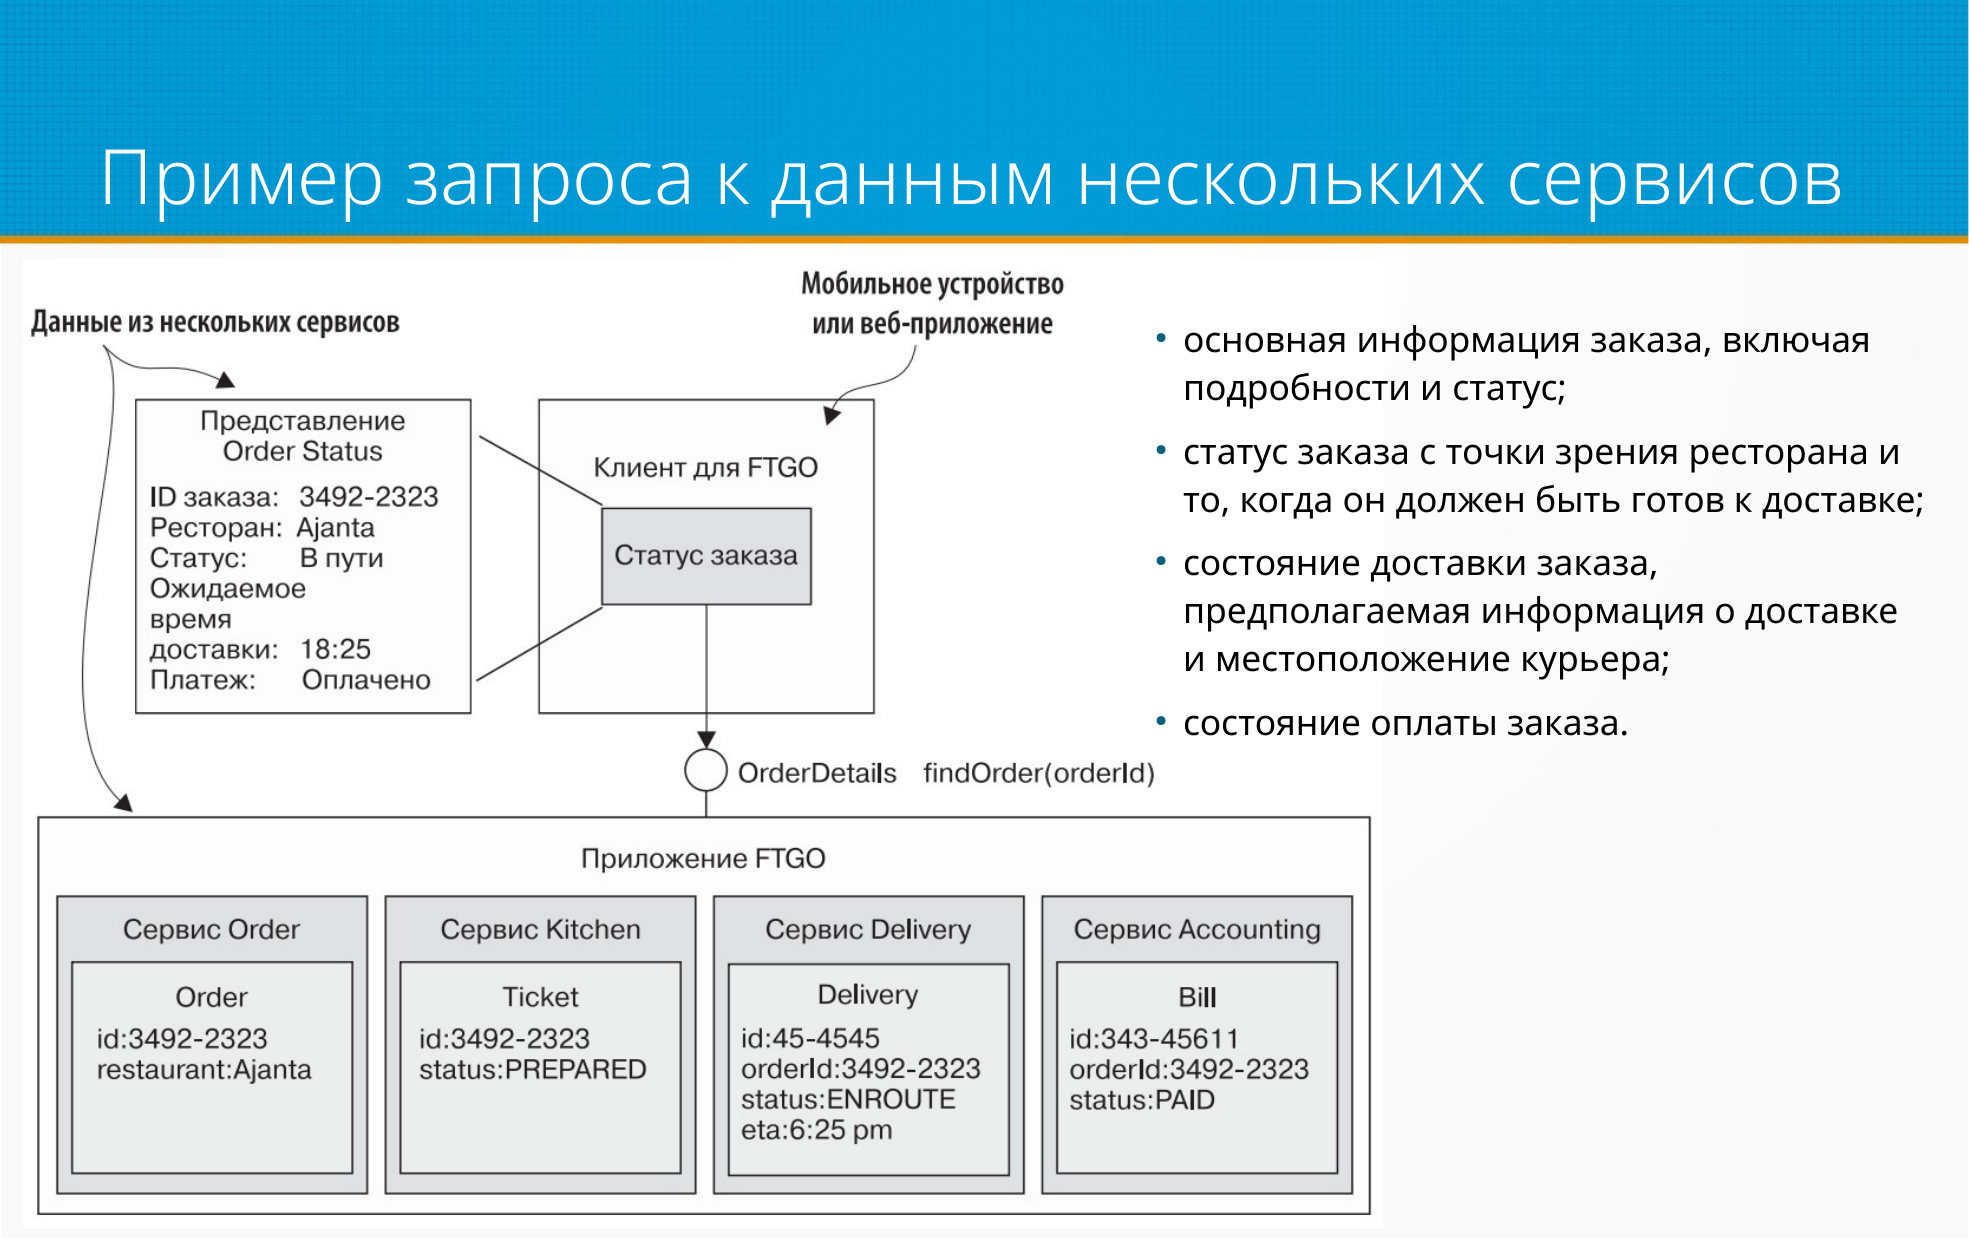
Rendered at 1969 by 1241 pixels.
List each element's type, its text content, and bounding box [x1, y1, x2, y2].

picture [0, 233, 1969, 1241]
title Пример запроса к данным нескольких сервисов [98, 19, 1870, 227]
list основная информация заказа, включая подробности и статус; статус заказа с точки зрения ресторана и то, когда он должен быть готов к доставке; состояние доставки заказа, предполагаемая информация о доставке и местоположение курьера; состояние оплаты заказа. [1145, 315, 1926, 768]
